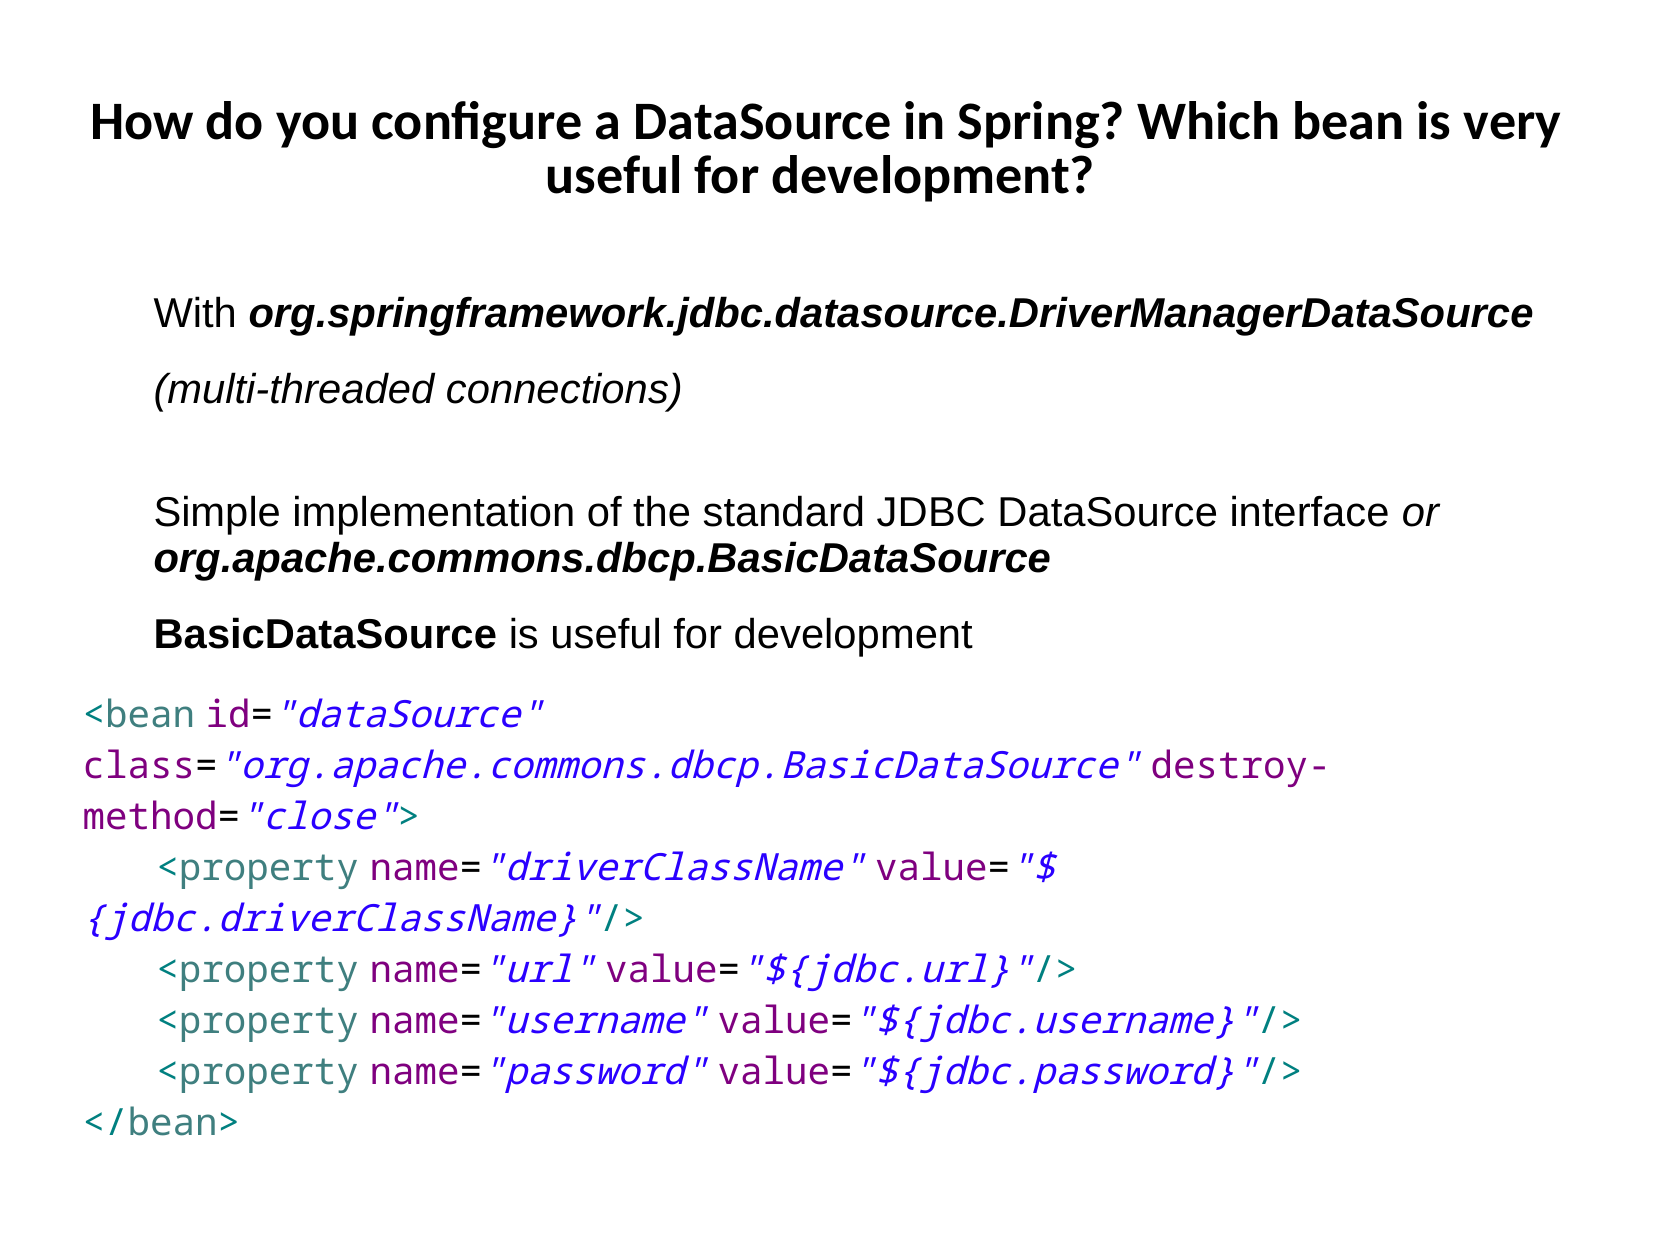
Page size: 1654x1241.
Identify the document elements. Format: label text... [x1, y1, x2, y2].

list With org.springframework.jdbc.datasource.DriverManagerDataSource (multi-threaded connections) Simple implementation of the standard JDBC DataSource interface or org.apache.commons.dbcp.BasicDataSource BasicDataSource is useful for development <bean id="dataSource" class="org.apache.commons.dbcp.BasicDataSource" destroy-method="close"> <property name="driverClassName" value="${jdbc.driverClassName}"/> <property name="url" value="${jdbc.url}"/> <property name="username" value="${jdbc.username}"/> <property name="password" value="${jdbc.password}"/> </bean> [82, 290, 1571, 1076]
title How do you configure a DataSource in Spring? Which bean is very useful for development? [82, 49, 1571, 257]
